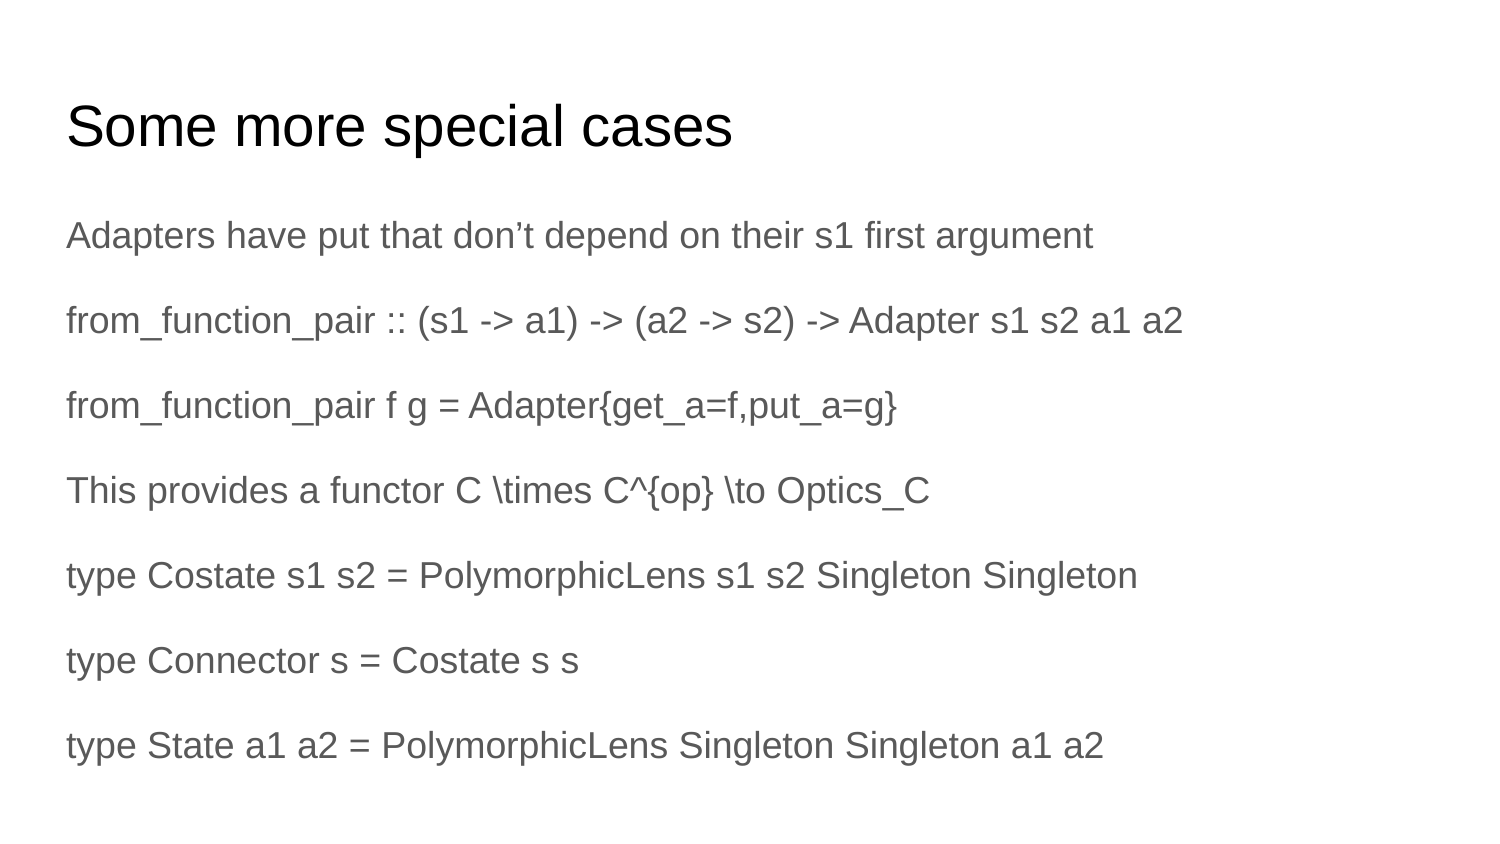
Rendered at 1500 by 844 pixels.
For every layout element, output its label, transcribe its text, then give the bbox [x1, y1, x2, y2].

title Some more special cases [51, 72, 1449, 167]
list Adapters have put that don’t depend on their s1 first argument from_function_pair :: (s1 -> a1) -> (a2 -> s2) -> Adapter s1 s2 a1 a2 from_function_pair f g = Adapter{get_a=f,put_a=g} This provides a functor C \times C^{op} \to Optics_C type Costate s1 s2 = PolymorphicLens s1 s2 Singleton Singleton type Connector s = Costate s s type State a1 a2 = PolymorphicLens Singleton Singleton a1 a2 [51, 189, 1449, 750]
